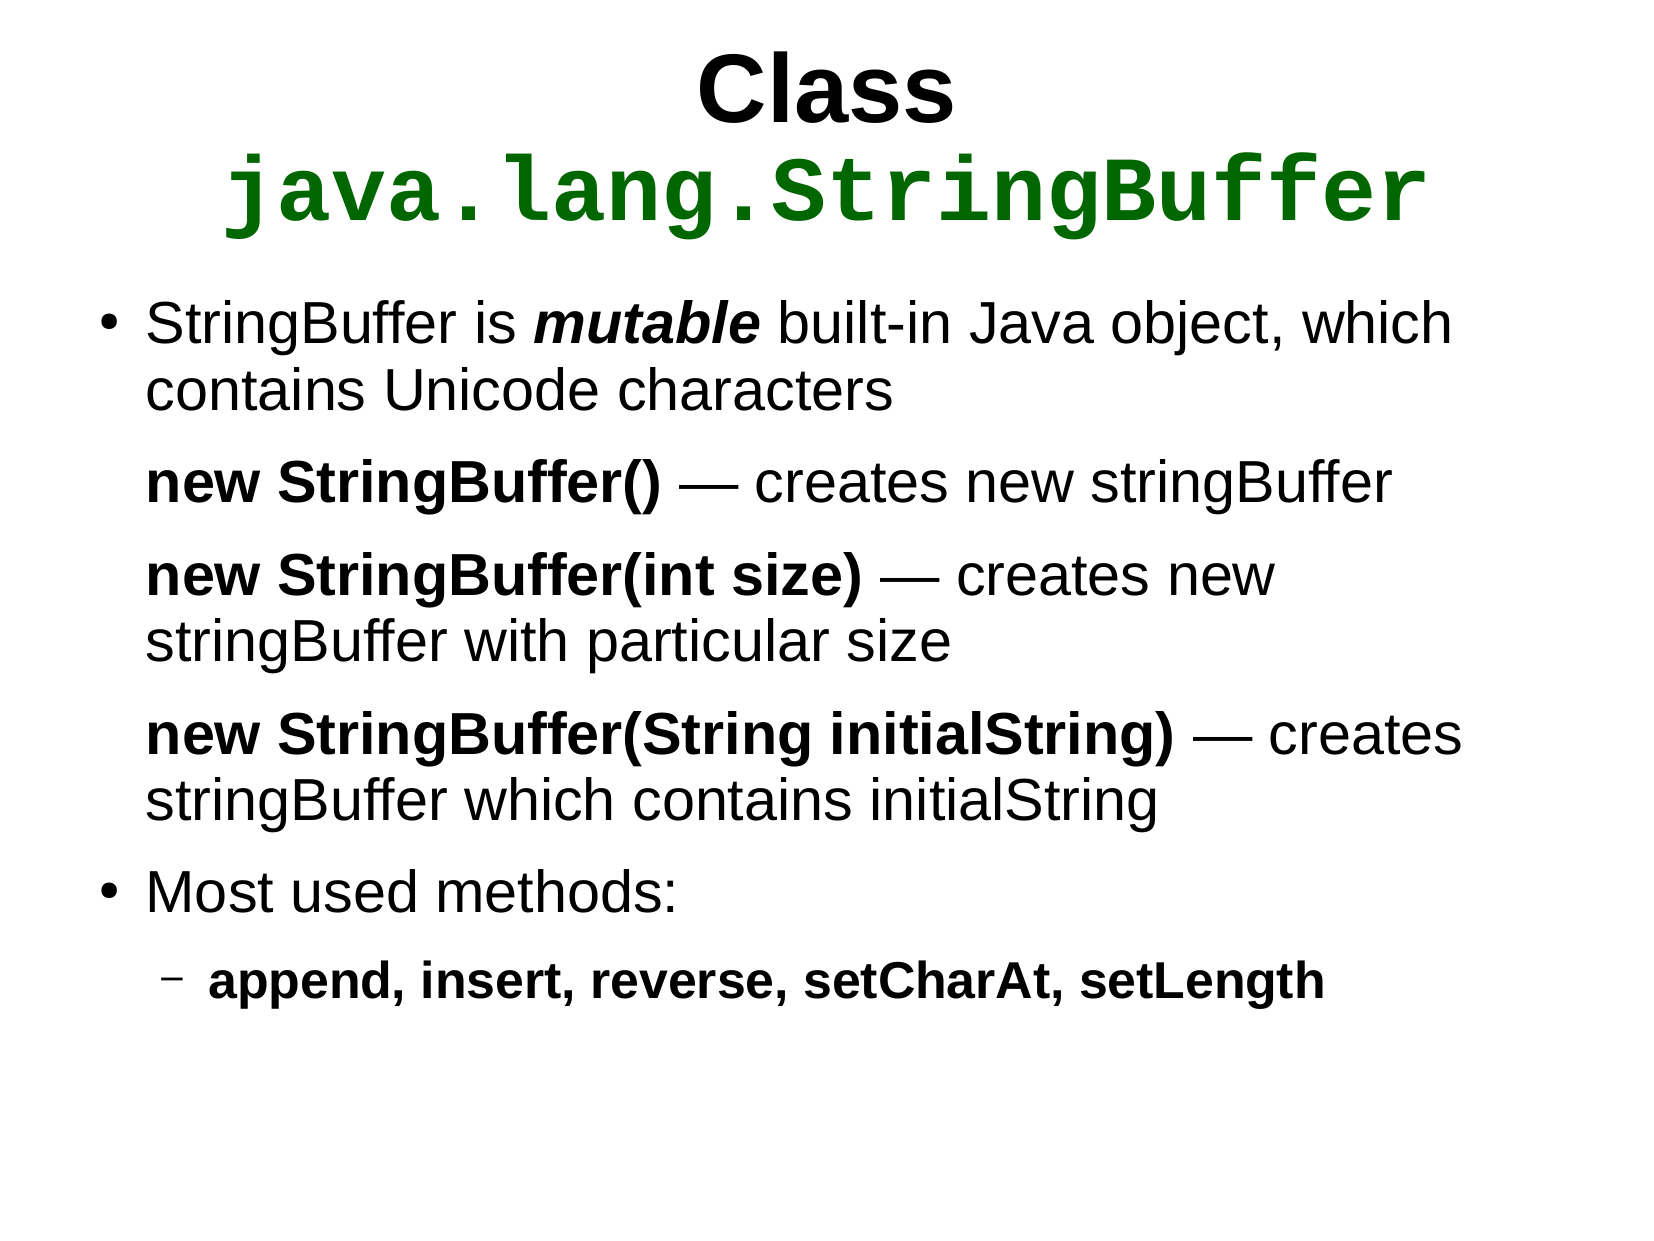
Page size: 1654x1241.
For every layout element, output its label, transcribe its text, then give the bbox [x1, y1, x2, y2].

list StringBuffer is mutable built-in Java object, which contains Unicode characters new StringBuffer() — creates new stringBuffer new StringBuffer(int size) — creates new stringBuffer with particular size new StringBuffer(String initialString) — creates stringBuffer which contains initialString Most used methods: append, insert, reverse, setCharAt, setLength [82, 290, 1538, 1010]
title Class java.lang.StringBuffer [82, 19, 1571, 287]
